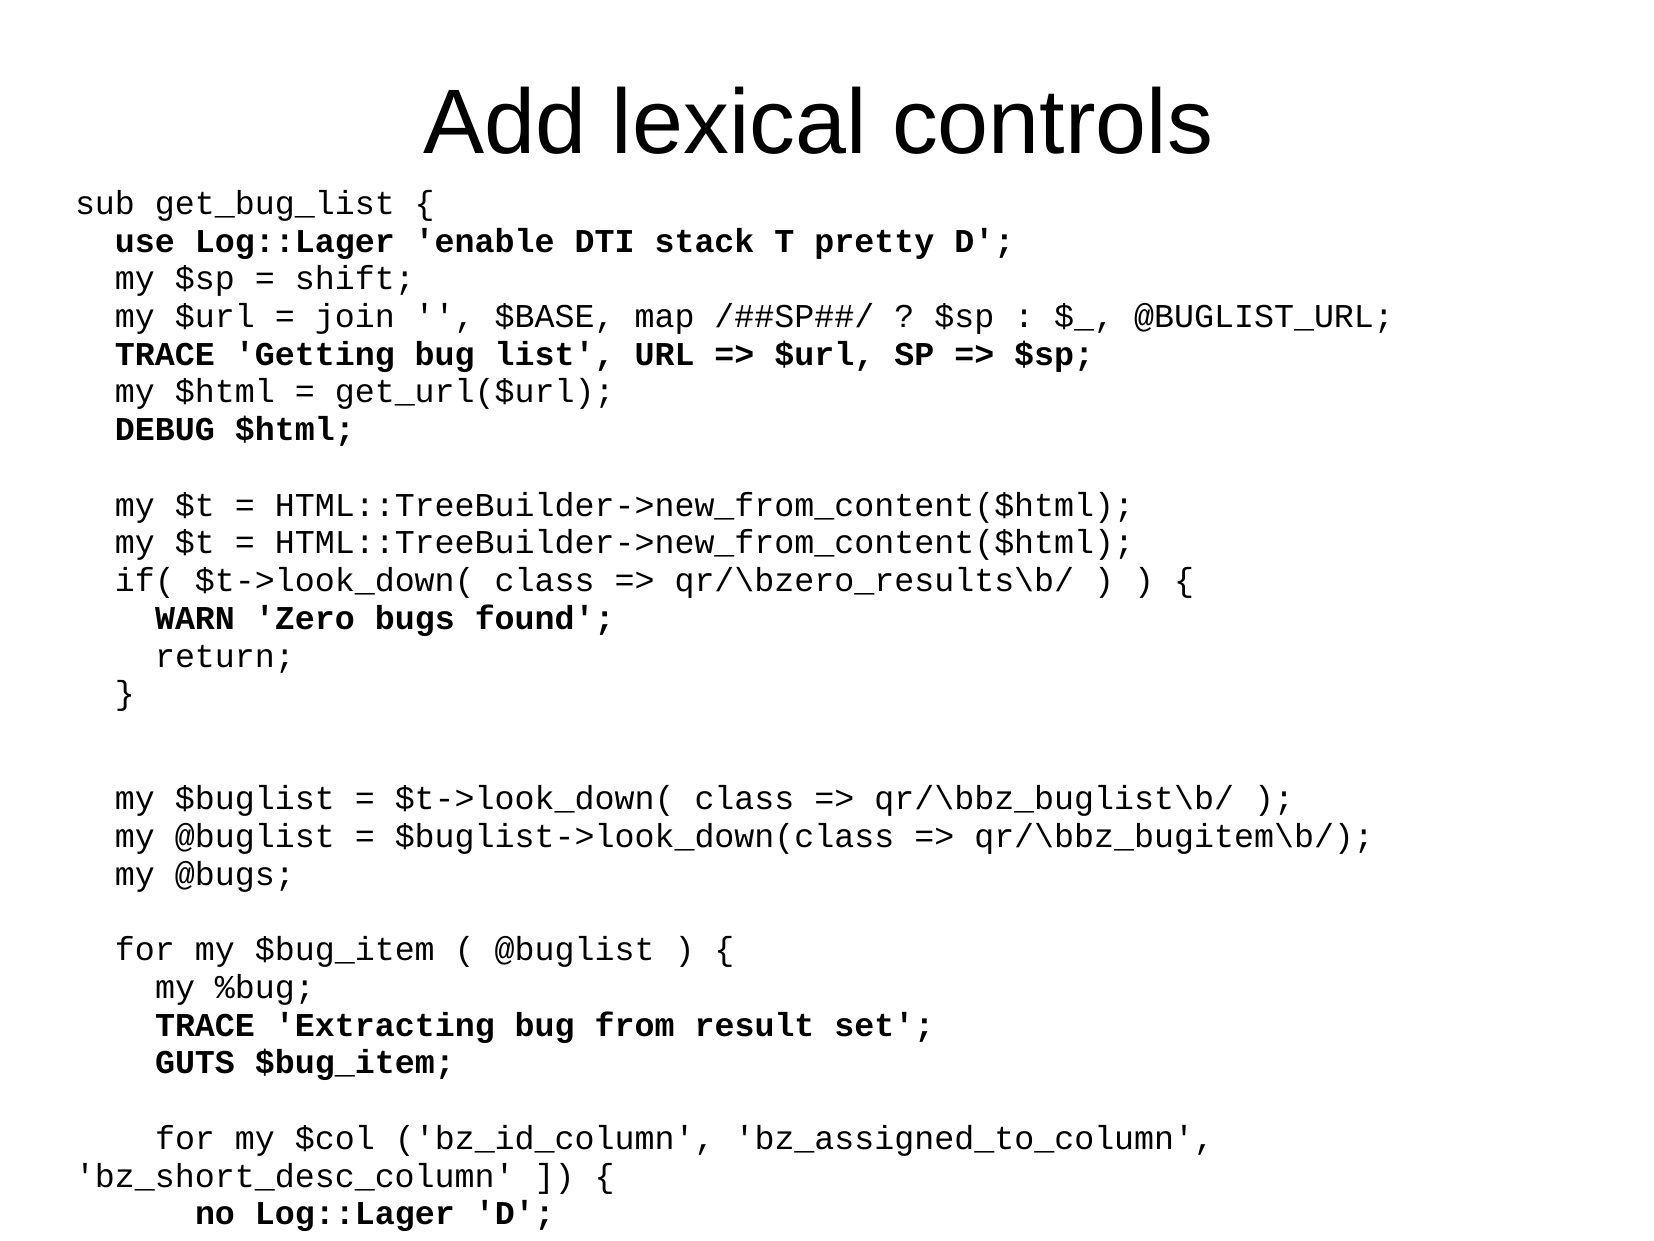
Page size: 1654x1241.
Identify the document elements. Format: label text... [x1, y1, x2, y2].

list sub get_bug_list { use Log::Lager 'enable DTI stack T pretty D'; my $sp = shift; my $url = join '', $BASE, map /##SP##/ ? $sp : $_, @BUGLIST_URL; TRACE 'Getting bug list', URL => $url, SP => $sp; my $html = get_url($url); DEBUG $html; my $t = HTML::TreeBuilder->new_from_content($html); my $t = HTML::TreeBuilder->new_from_content($html); if( $t->look_down( class => qr/\bzero_results\b/ ) ) { WARN 'Zero bugs found'; return; } my $buglist = $t->look_down( class => qr/\bbz_buglist\b/ ); my @buglist = $buglist->look_down(class => qr/\bbz_bugitem\b/); my @bugs; for my $bug_item ( @buglist ) { my %bug; TRACE 'Extracting bug from result set'; GUTS $bug_item; for my $col ('bz_id_column', 'bz_assigned_to_column', 'bz_short_desc_column' ]) { no Log::Lager 'D'; [75, 186, 1564, 1241]
title Add lexical controls [75, 17, 1564, 186]
